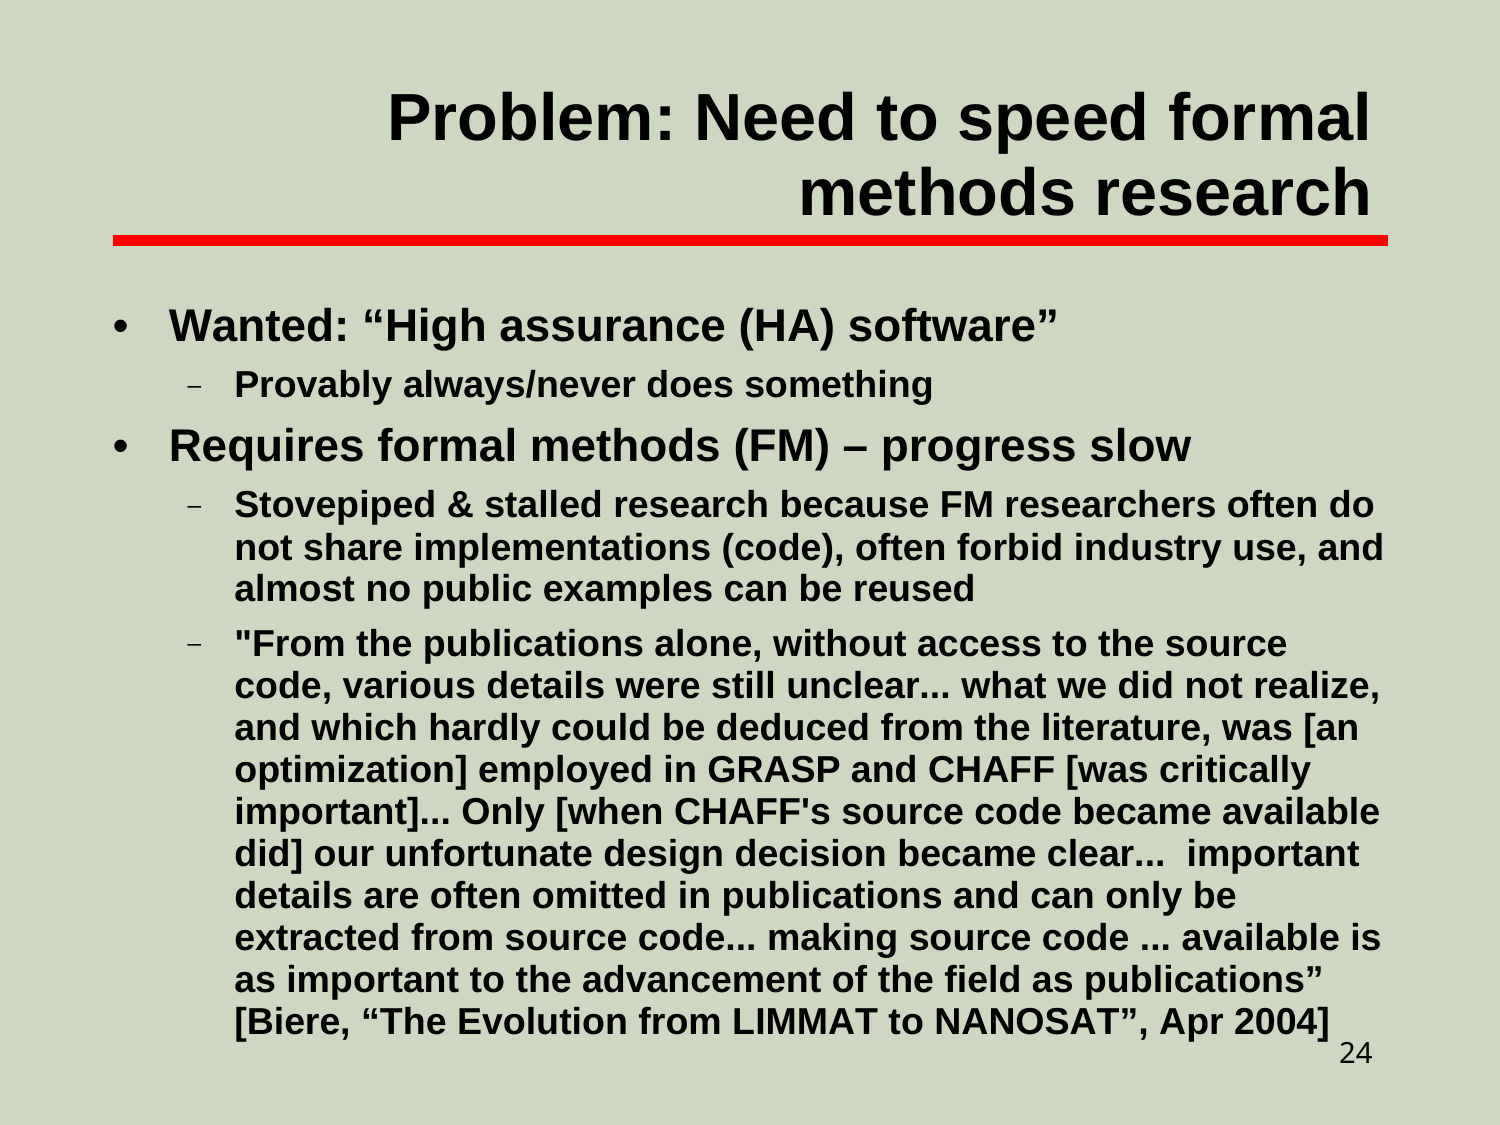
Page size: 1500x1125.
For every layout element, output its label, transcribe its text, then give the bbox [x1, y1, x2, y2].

title Problem: Need to speed formal methods research [337, 72, 1388, 238]
list Wanted: “High assurance (HA) software” Provably always/never does something Requires formal methods (FM) – progress slow Stovepiped & stalled research because FM researchers often do not share implementations (code), often forbid industry use, and almost no public examples can be reused "From the publications alone, without access to the source code, various details were still unclear... what we did not realize, and which hardly could be deduced from the literature, was [an optimization] employed in GRASP and CHAFF [was critically important]... Only [when CHAFF's source code became available did] our unfortunate design decision became clear... important details are often omitted in publications and can only be extracted from source code... making source code ... available is as important to the advancement of the field as publications” [Biere, “The Evolution from LIMMAT to NANOSAT”, Apr 2004] [112, 299, 1388, 1062]
